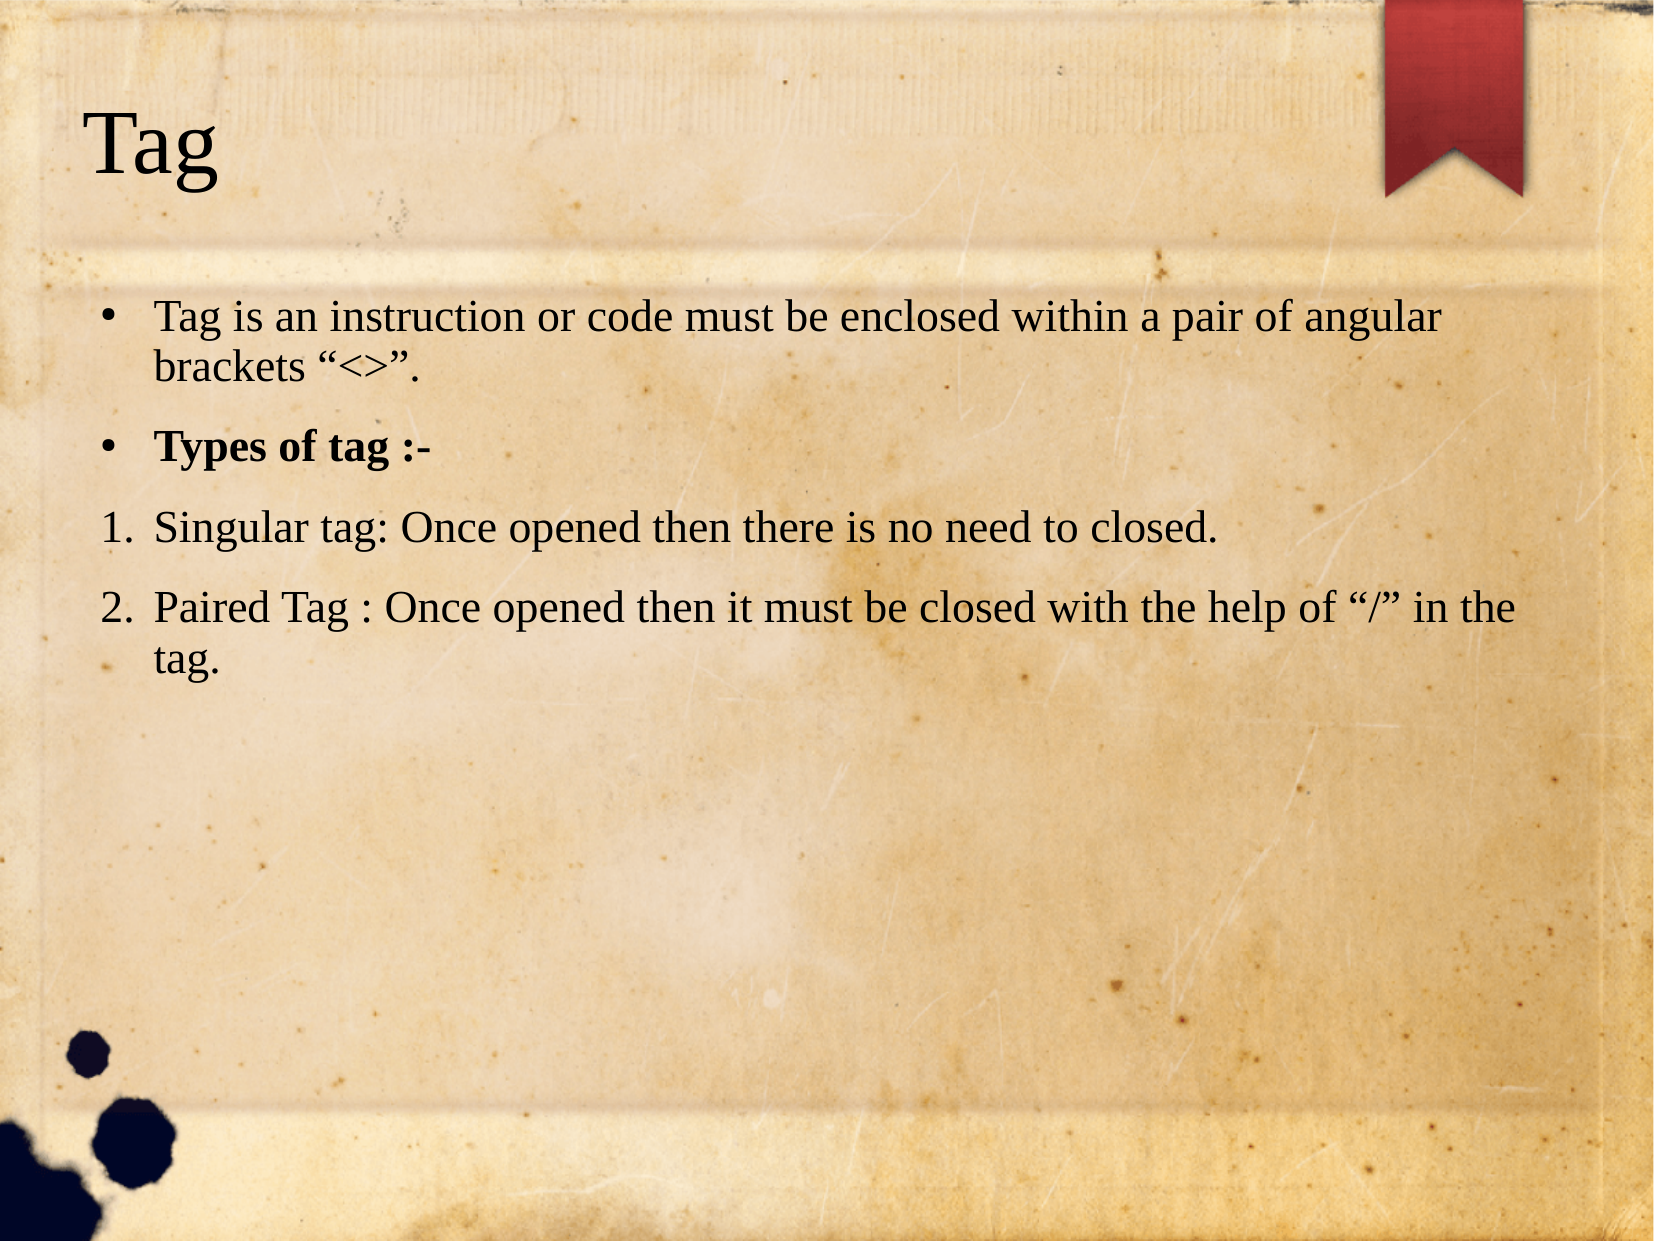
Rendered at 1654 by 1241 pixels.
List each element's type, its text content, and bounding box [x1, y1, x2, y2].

list Tag is an instruction or code must be enclosed within a pair of angular brackets “<>”. Types of tag :- Singular tag: Once opened then there is no need to closed. Paired Tag : Once opened then it must be closed with the help of “/” in the tag. [82, 290, 1538, 1010]
title Tag [82, 49, 1347, 237]
picture [0, 0, 1654, 1241]
